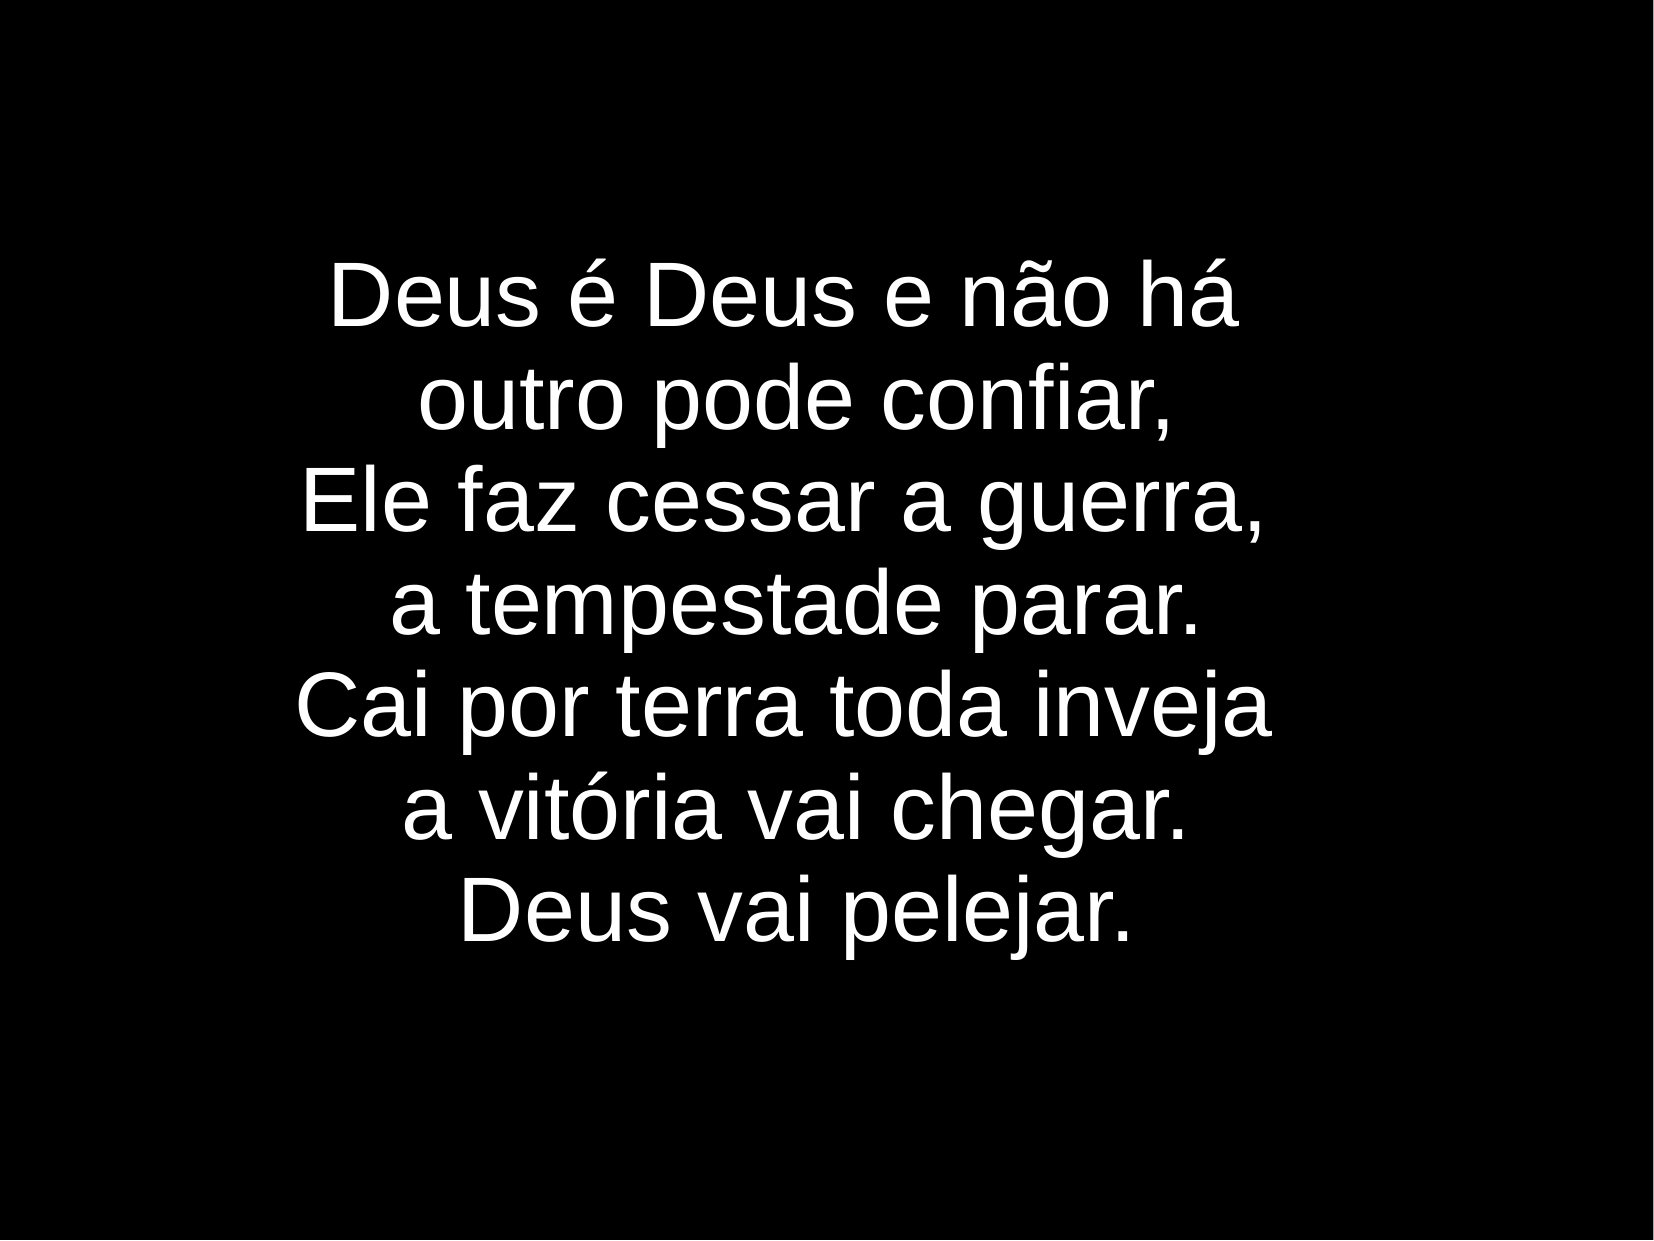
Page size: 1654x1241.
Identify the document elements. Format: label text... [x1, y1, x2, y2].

text_box Deus é Deus e não há outro pode confiar, Ele faz cessar a guerra, a tempestade parar. Cai por terra toda inveja a vitória vai chegar. Deus vai pelejar. [0, 236, 1595, 971]
